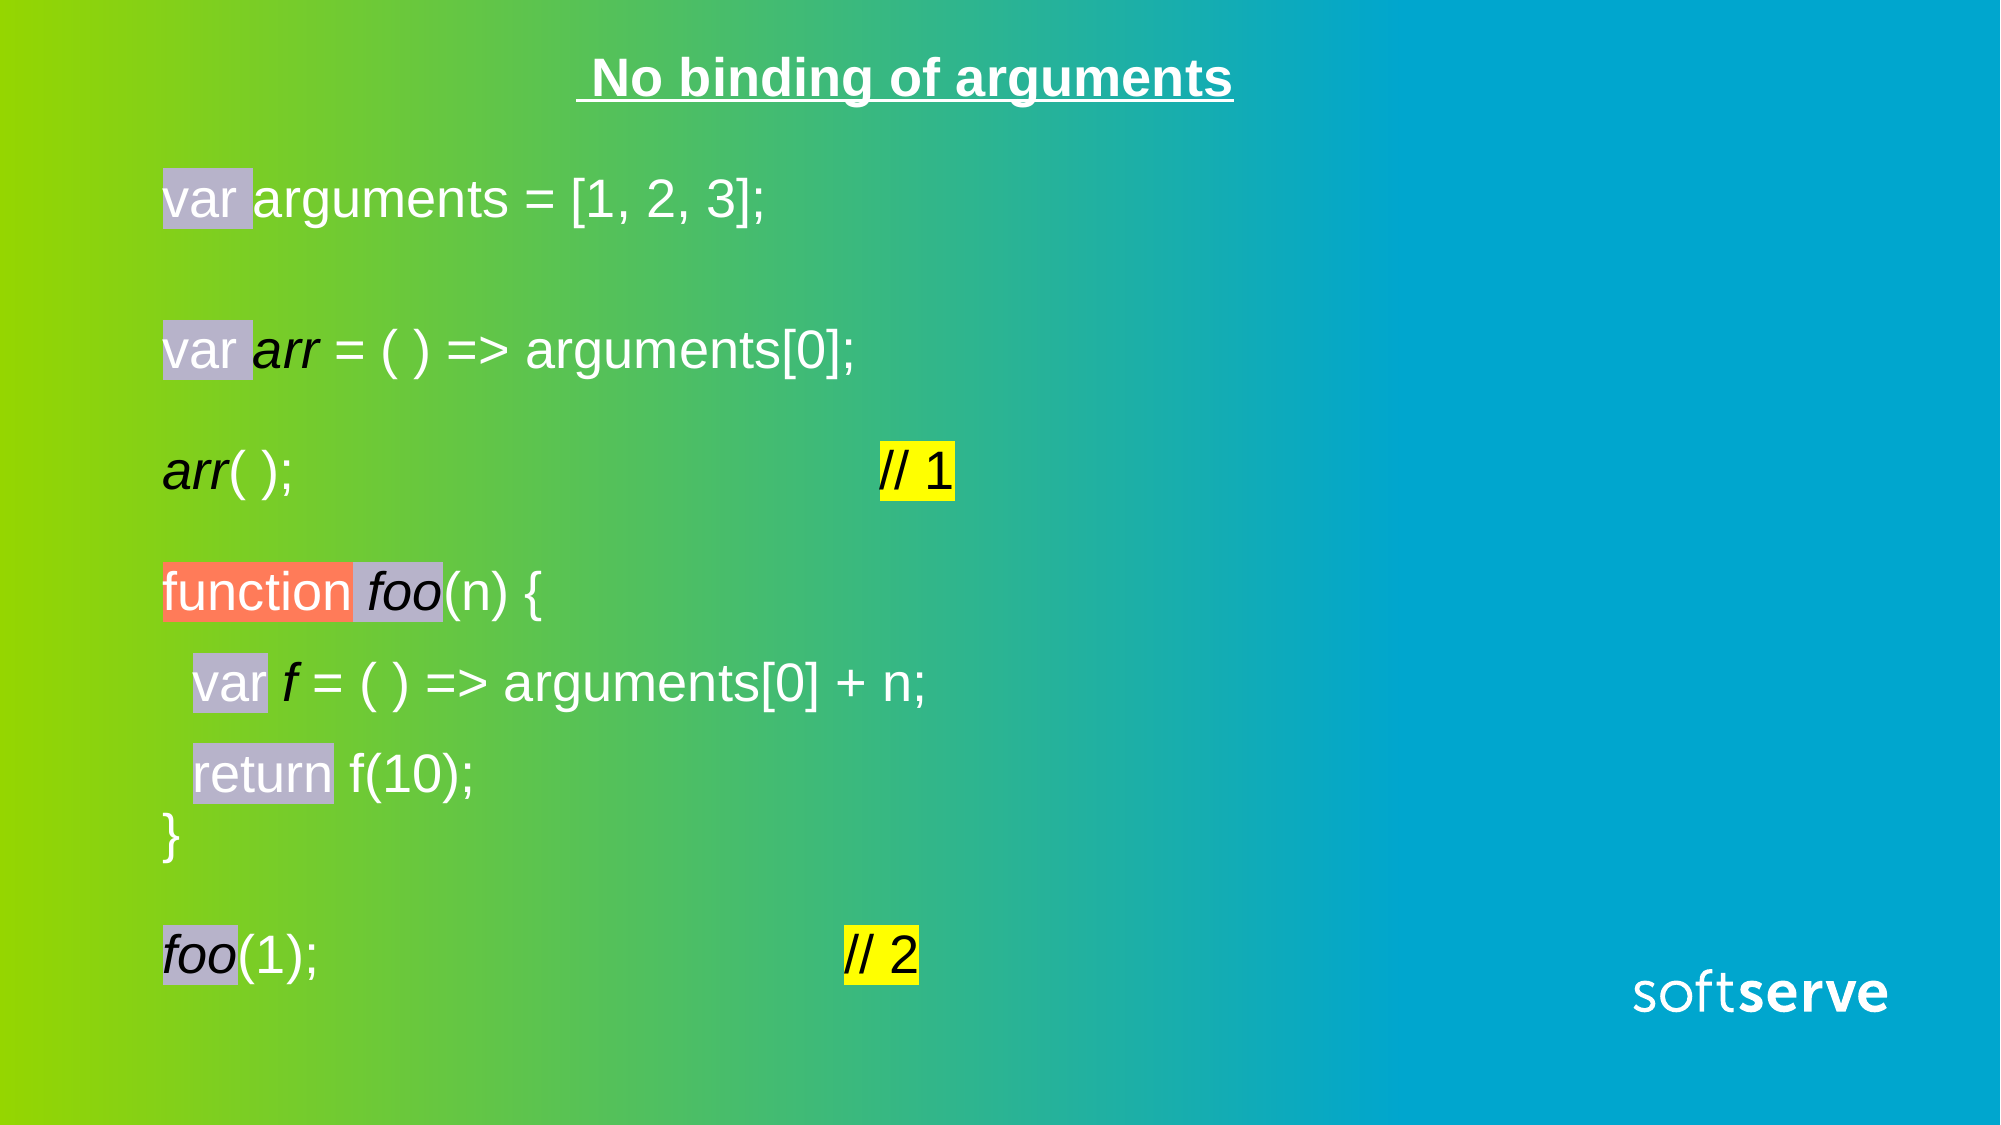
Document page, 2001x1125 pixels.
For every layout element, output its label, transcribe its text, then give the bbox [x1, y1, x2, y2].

text_box No binding of arguments var arguments = [1, 2, 3]; var arr = ( ) => arguments[0]; arr( ); // 1 function foo(n) { var f = ( ) => arguments[0] + n; return f(10); } foo(1); // 2 [147, 39, 1772, 1125]
